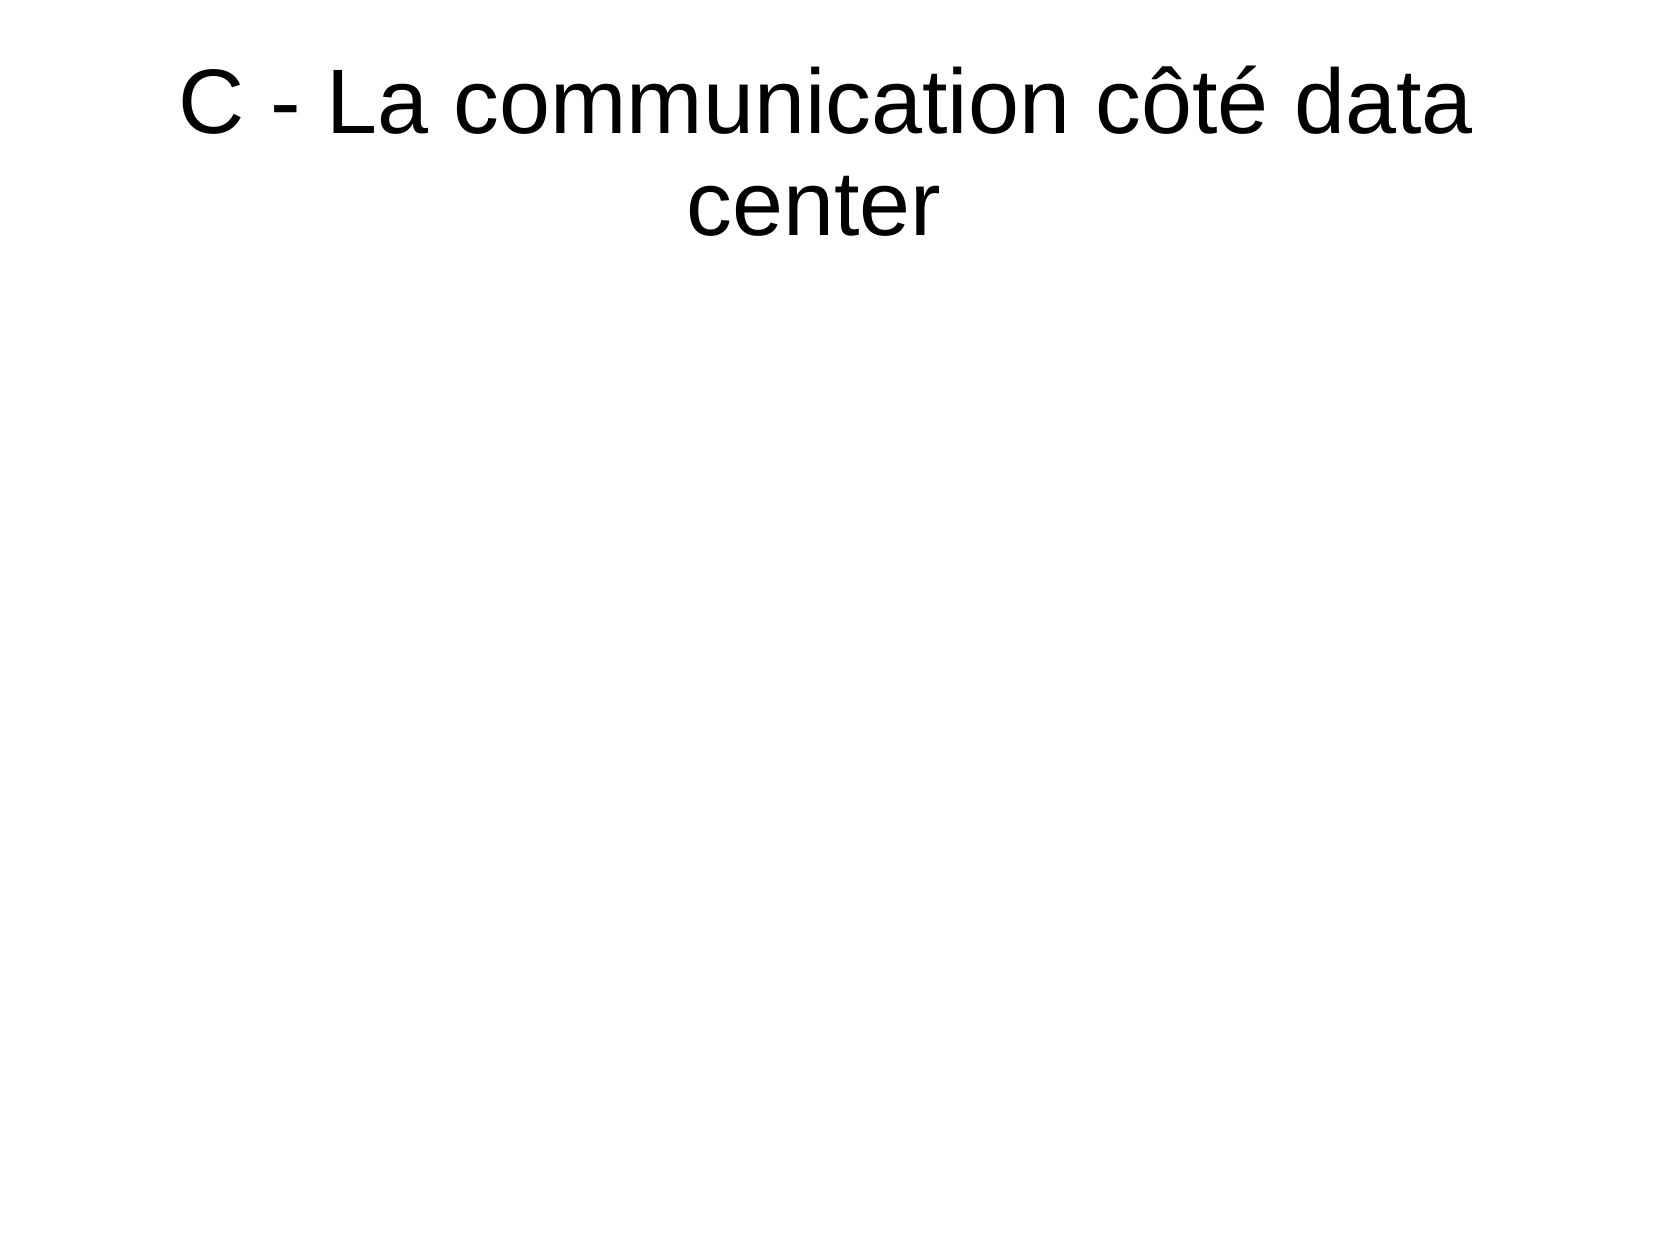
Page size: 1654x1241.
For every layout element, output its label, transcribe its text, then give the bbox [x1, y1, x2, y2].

title C - La communication côté data center [82, 49, 1571, 257]
